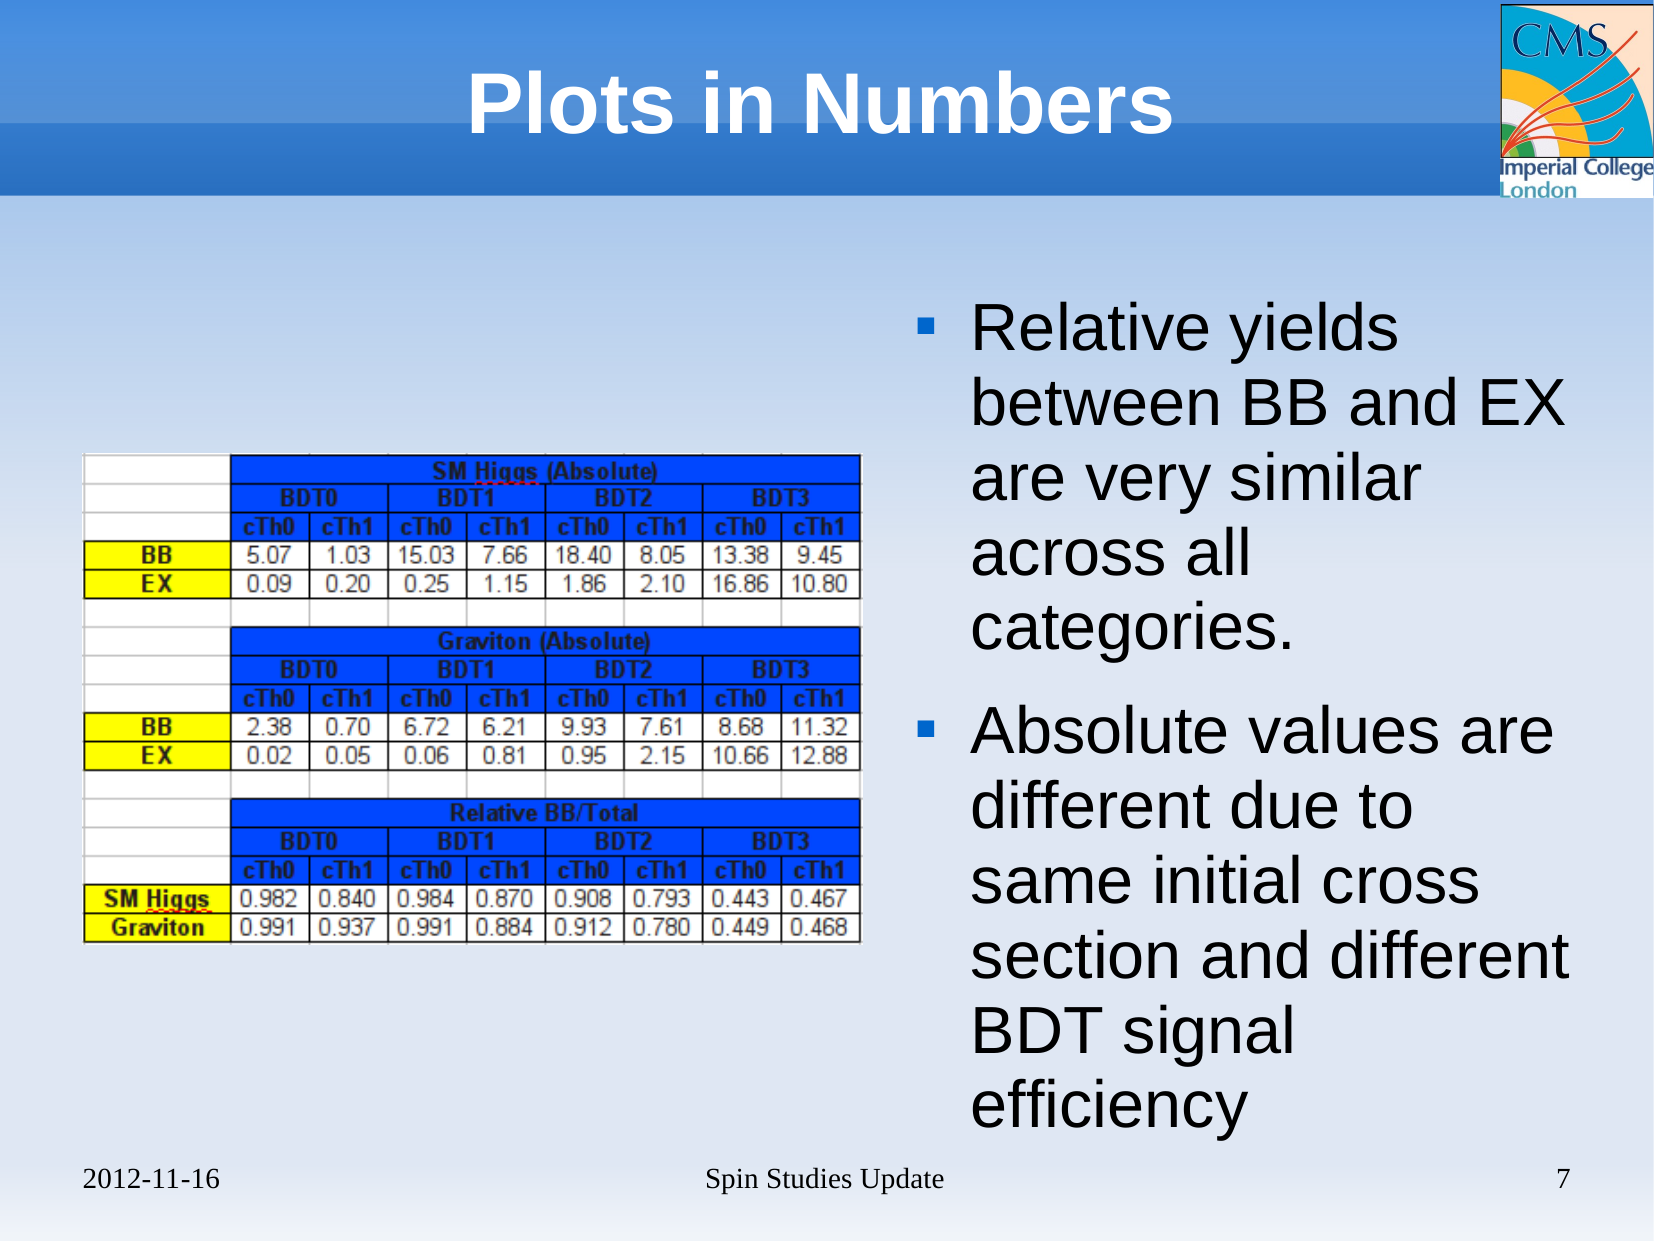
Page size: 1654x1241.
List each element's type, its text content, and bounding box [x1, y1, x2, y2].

picture [0, 0, 1654, 1241]
title Plots in Numbers [76, 0, 1565, 208]
list Relative yields between BB and EX are very similar across all categories. Absolute values are different due to same initial cross section and different BDT signal efficiency [900, 290, 1572, 1143]
